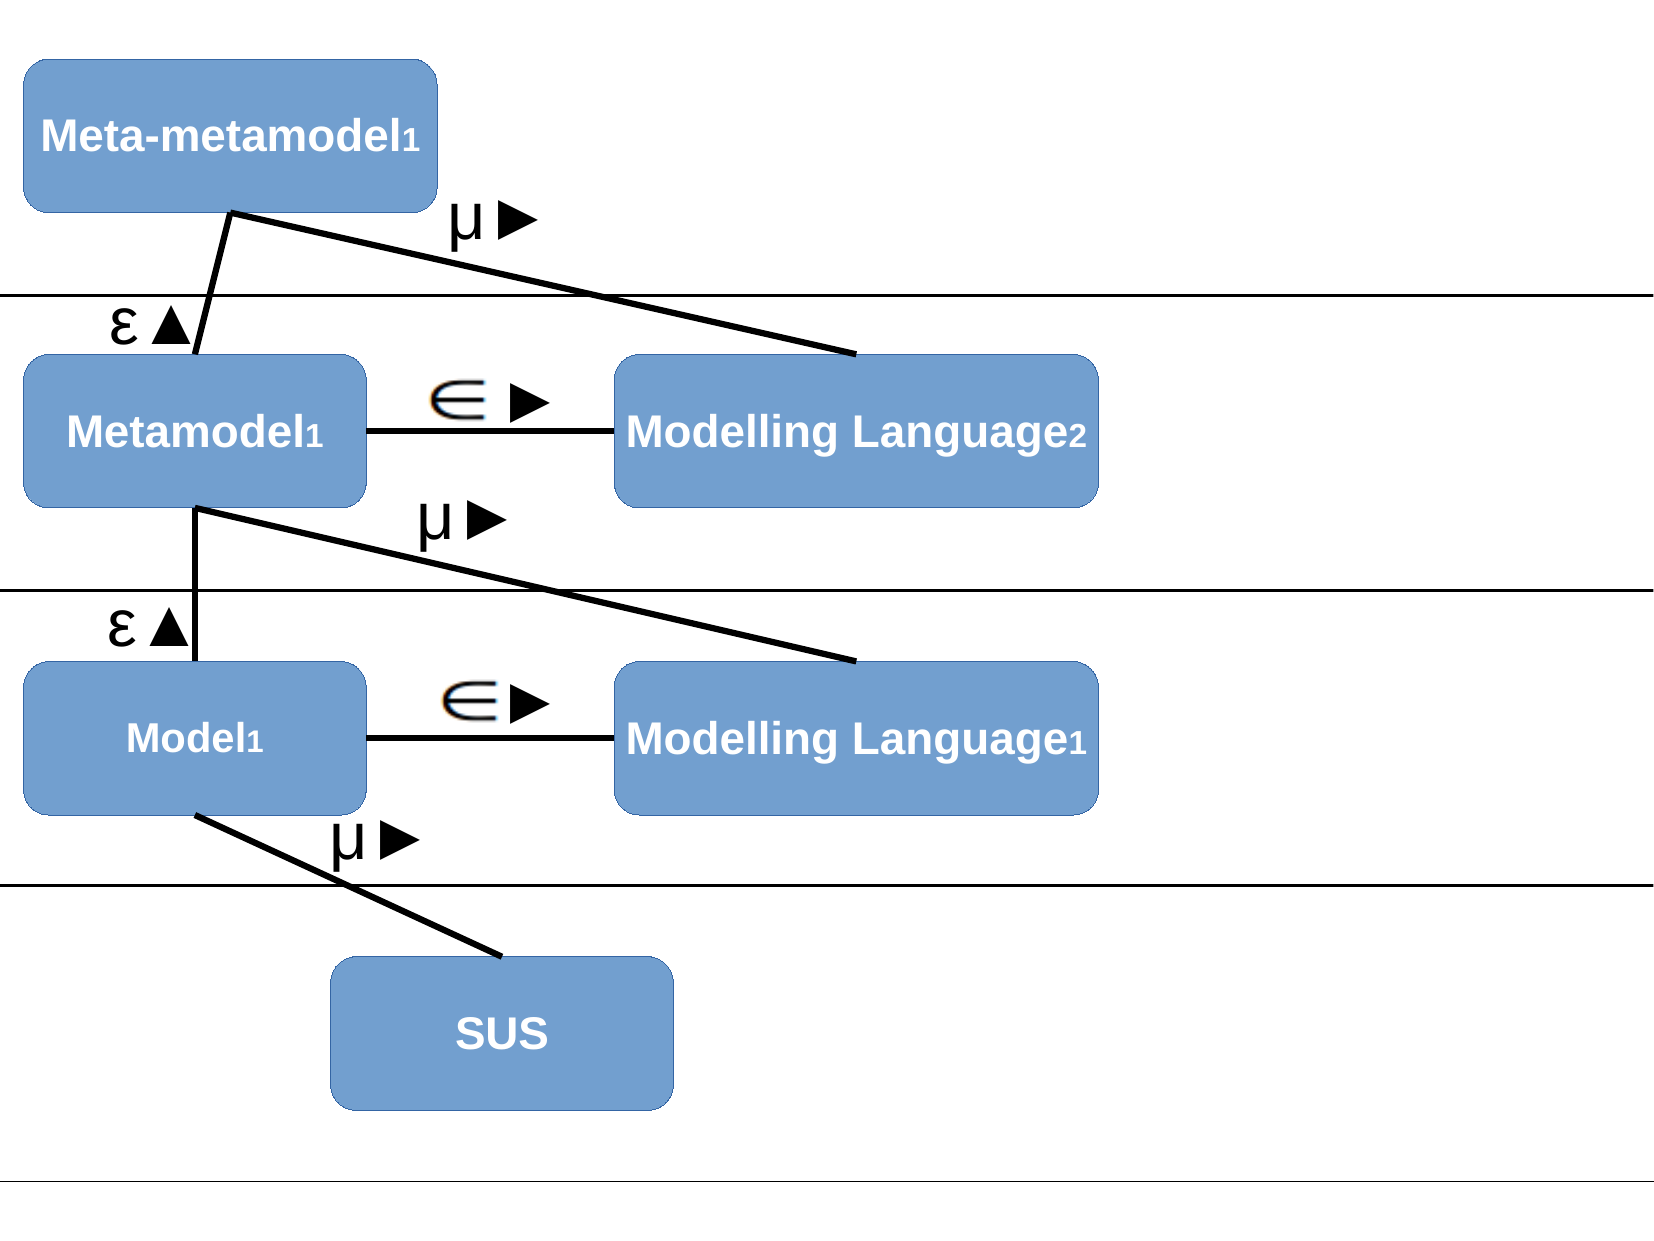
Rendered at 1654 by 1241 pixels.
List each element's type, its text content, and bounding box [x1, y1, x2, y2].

text_box ε▲ [92, 578, 218, 669]
text_box Model1 [23, 661, 367, 816]
text_box Modelling Language2 [614, 354, 1099, 508]
text_box μ► [401, 471, 536, 573]
text_box ε▲ [94, 276, 220, 367]
picture [425, 377, 483, 426]
picture [437, 678, 483, 727]
text_box SUS [330, 956, 674, 1111]
text_box ► [483, 354, 579, 456]
text_box Modelling Language1 [614, 661, 1099, 816]
text_box μ► [314, 791, 449, 893]
text_box Metamodel1 [23, 354, 367, 508]
text_box μ► [432, 171, 567, 273]
text_box Meta-metamodel1 [23, 59, 438, 213]
text_box ► [483, 655, 579, 757]
